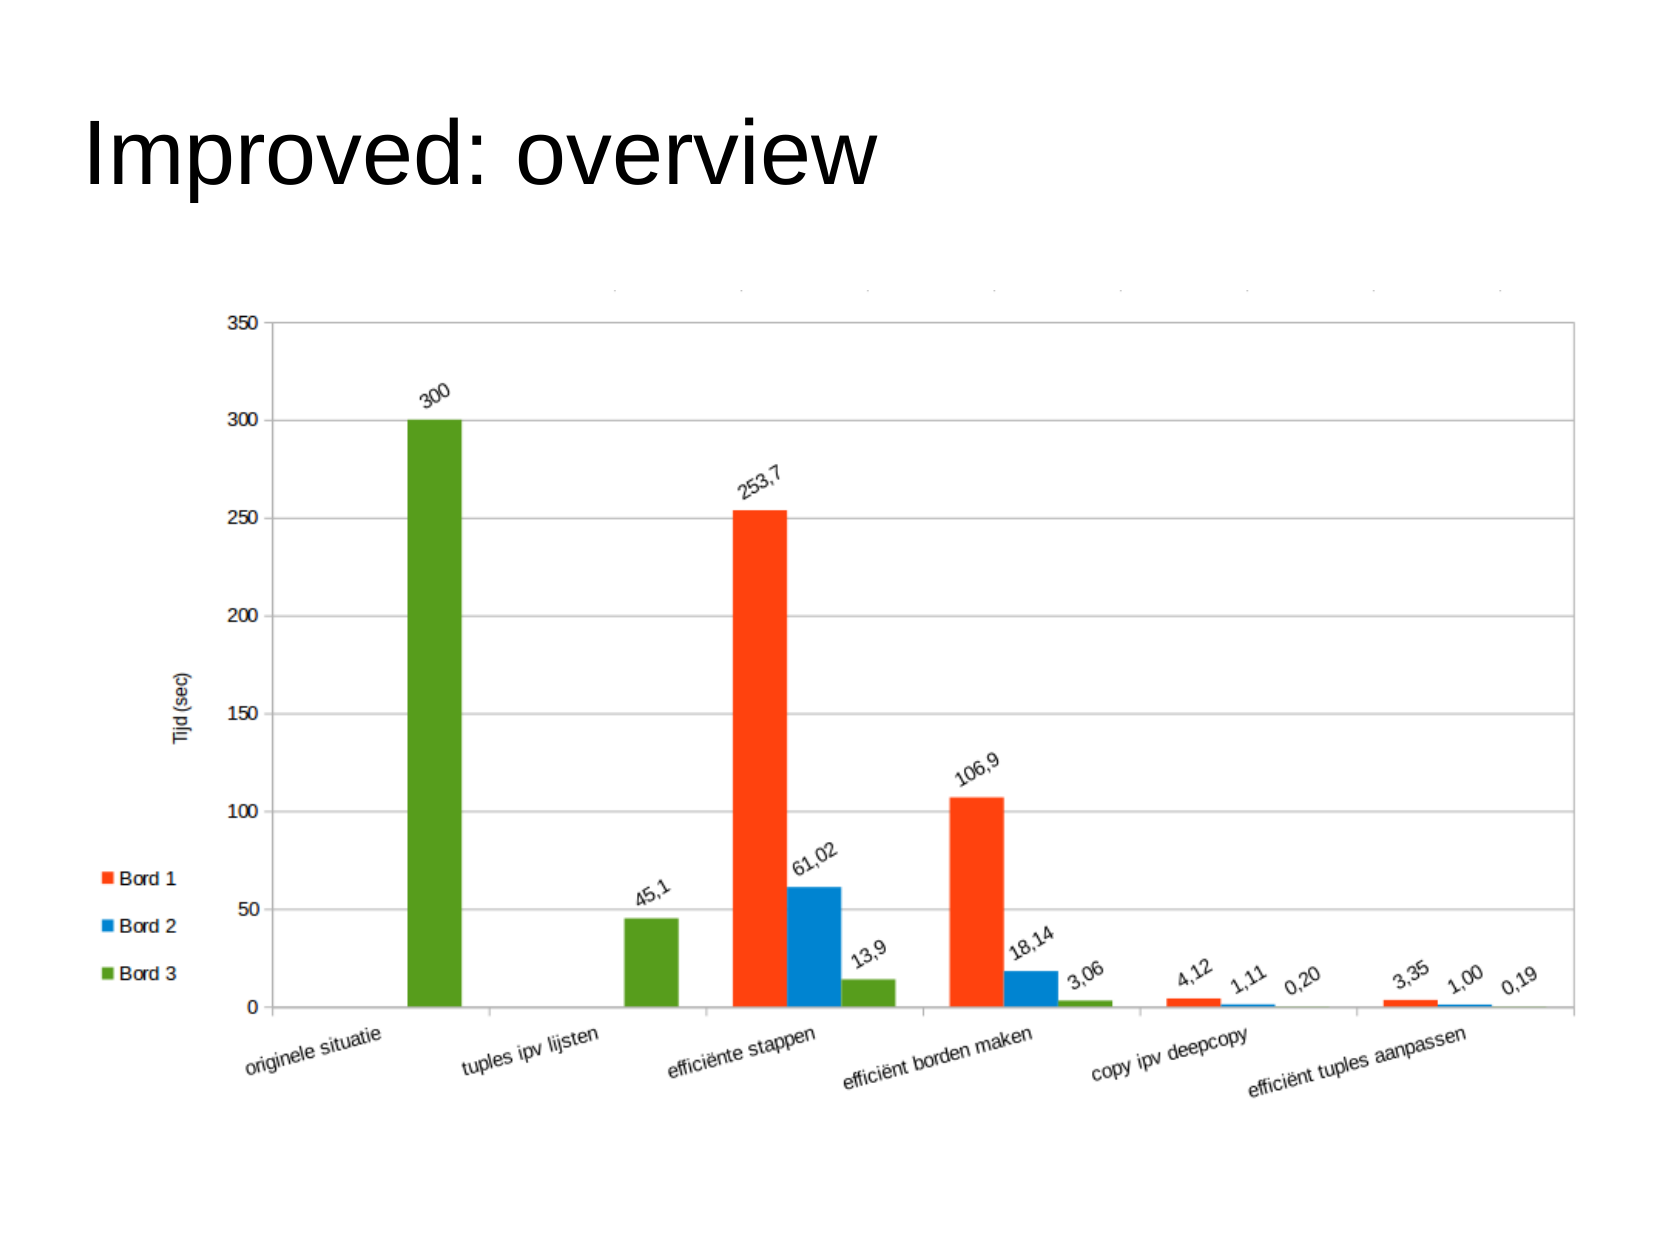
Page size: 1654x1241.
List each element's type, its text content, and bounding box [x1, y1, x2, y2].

picture [70, 290, 1583, 1158]
title Improved: overview [82, 49, 1571, 257]
